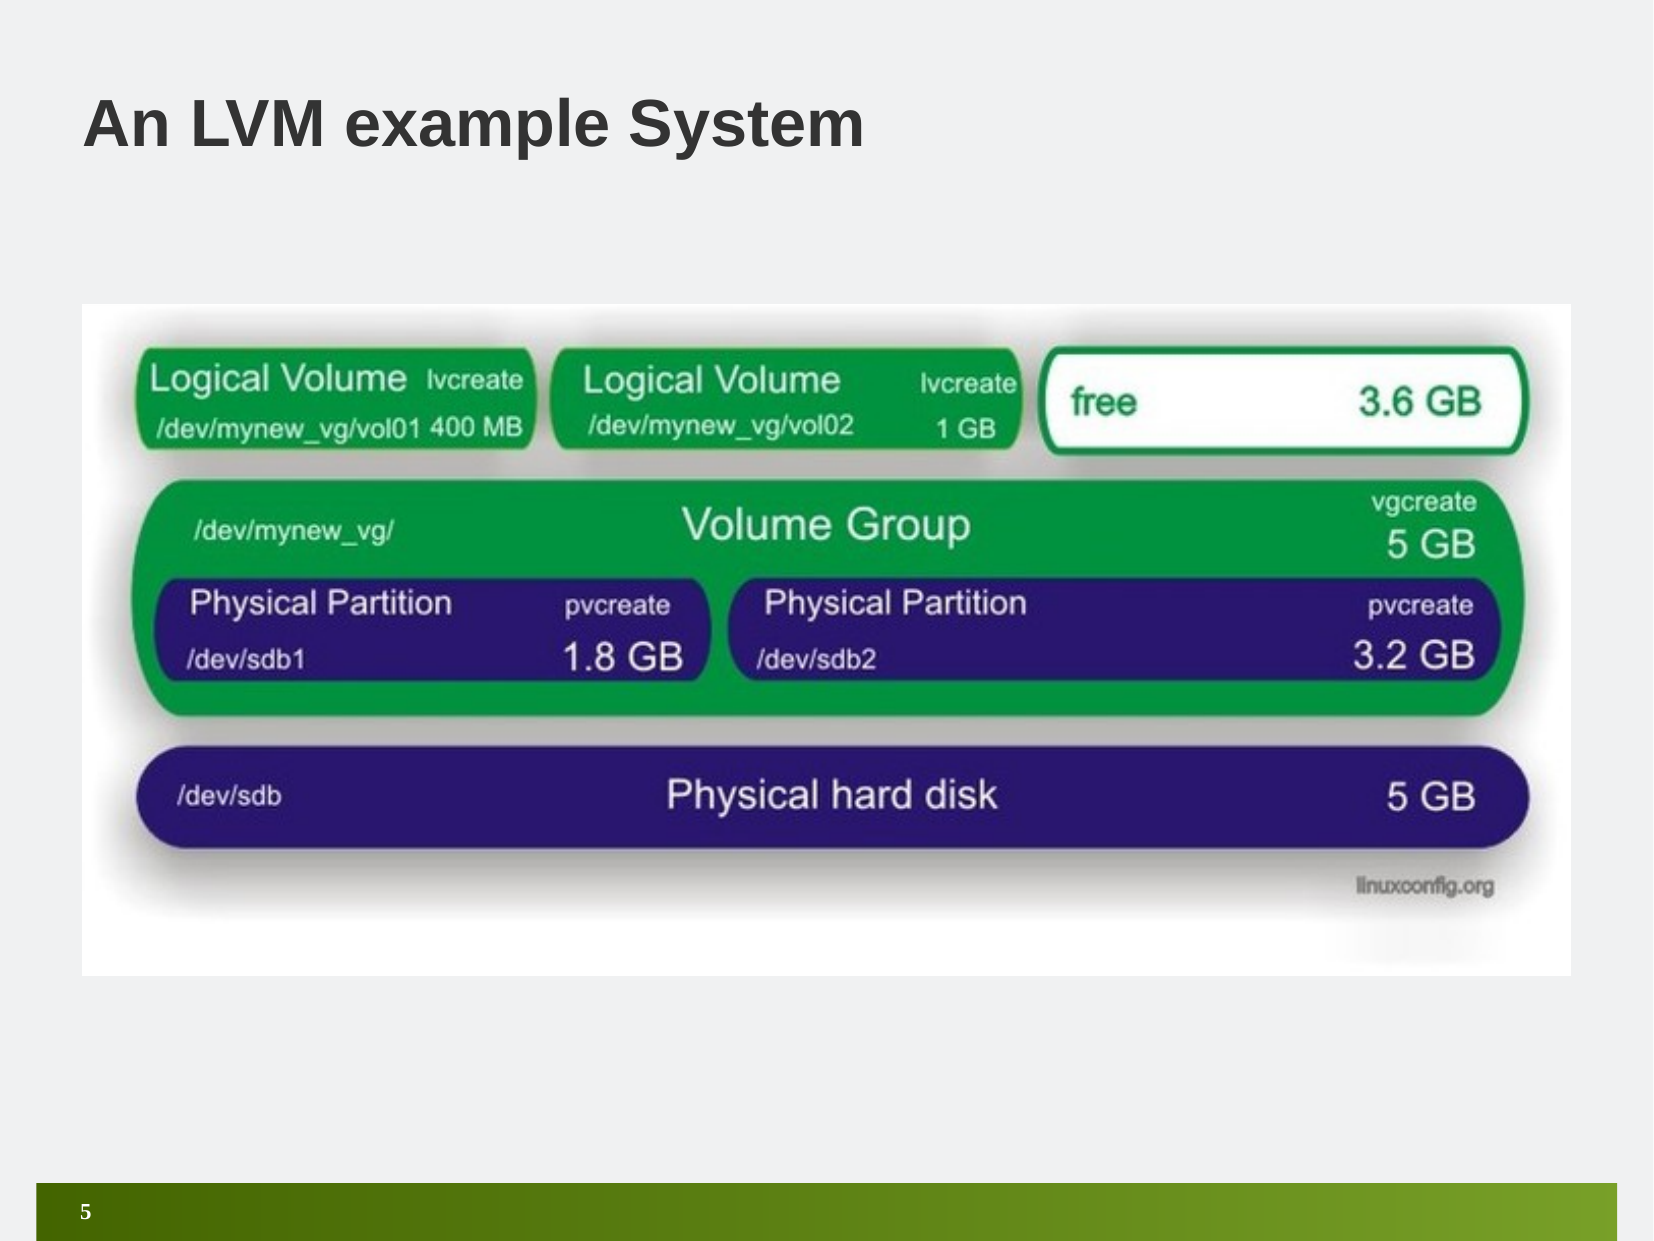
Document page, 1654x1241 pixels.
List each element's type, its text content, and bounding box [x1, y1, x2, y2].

title An LVM example System [82, 49, 1571, 198]
picture [0, 0, 1654, 1241]
